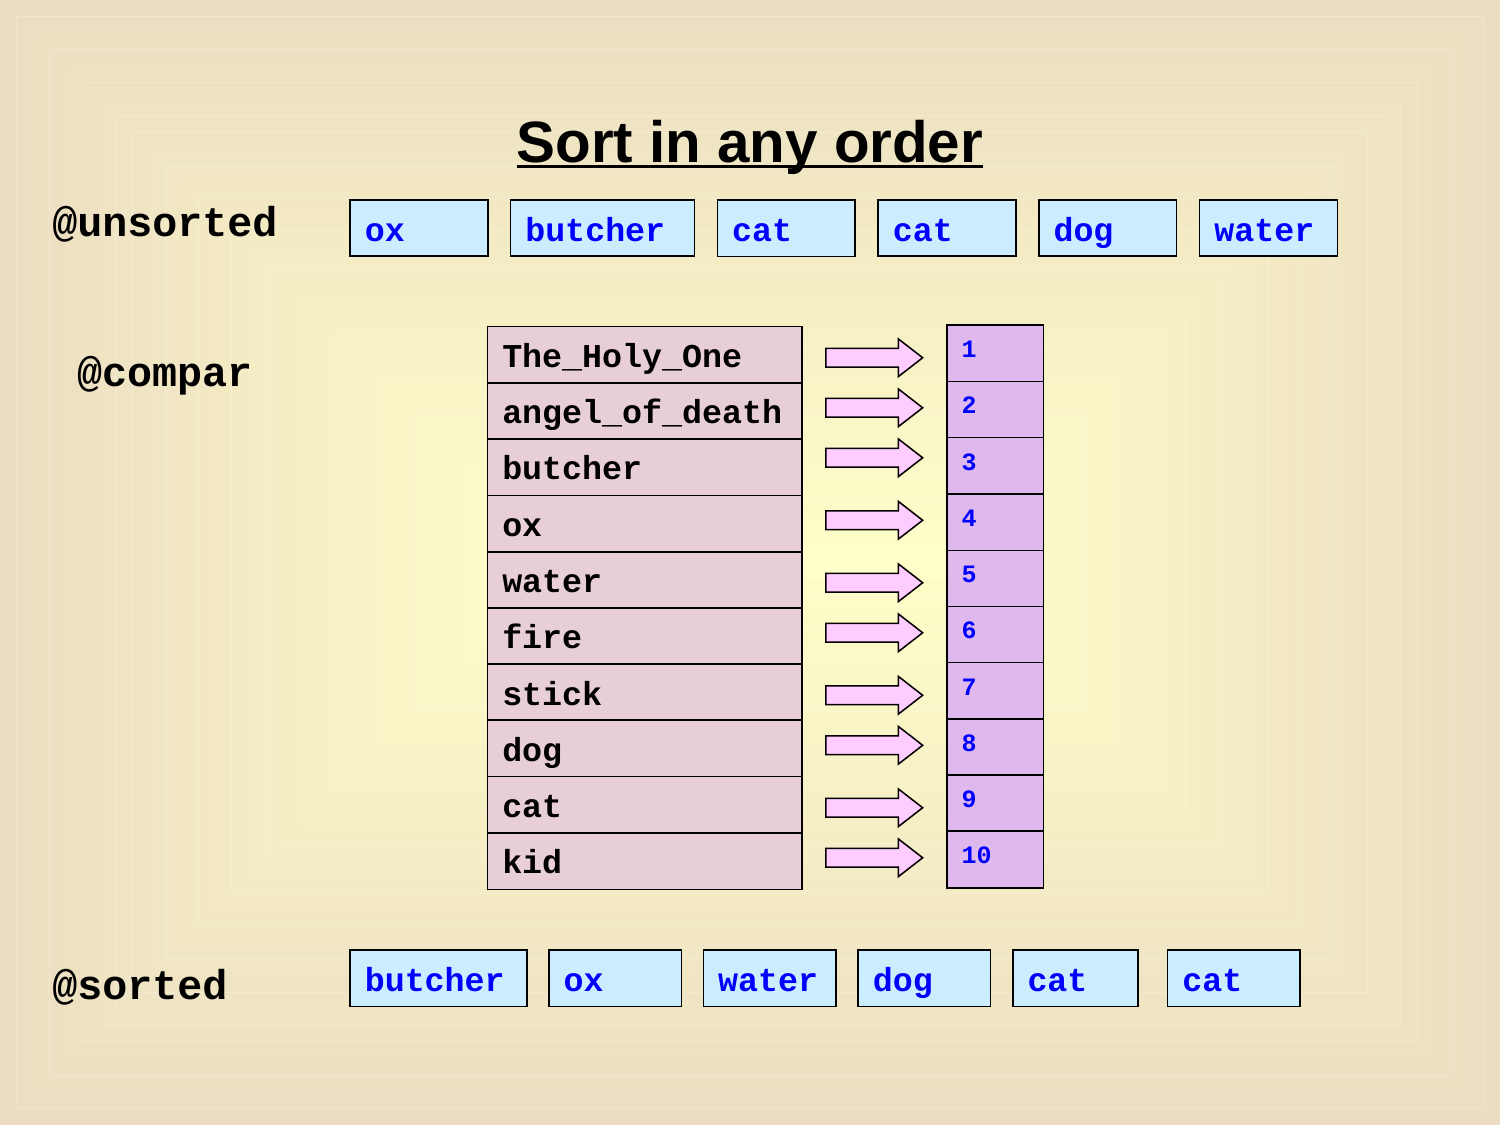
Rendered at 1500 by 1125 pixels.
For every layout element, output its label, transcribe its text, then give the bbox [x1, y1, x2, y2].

text_box 10 [946, 832, 1044, 888]
text_box dog [858, 949, 991, 1007]
text_box cat [1167, 949, 1301, 1007]
text_box [825, 838, 923, 877]
text_box cat [1012, 949, 1138, 1007]
text_box butcher [510, 200, 695, 257]
text_box 4 [946, 493, 1044, 551]
text_box [825, 788, 923, 827]
text_box dog [487, 720, 802, 776]
text_box butcher [487, 439, 802, 495]
text_box 3 [946, 437, 1044, 493]
title Sort in any order [75, 45, 1426, 233]
text_box [825, 726, 923, 765]
text_box butcher [350, 950, 527, 1007]
text_box 5 [946, 551, 1044, 607]
text_box angel_of_death [487, 382, 802, 439]
text_box water [487, 552, 802, 609]
text_box @compar [62, 337, 351, 403]
text_box fire [487, 609, 802, 664]
text_box [825, 338, 923, 377]
text_box 7 [946, 662, 1044, 718]
text_box [825, 613, 923, 652]
text_box water [1199, 200, 1338, 257]
text_box ox [350, 200, 488, 257]
text_box 1 [946, 324, 1044, 381]
text_box ox [487, 495, 802, 552]
text_box 8 [946, 718, 1044, 775]
text_box ox [548, 950, 682, 1007]
text_box cat [487, 776, 802, 833]
text_box [825, 388, 923, 427]
text_box [825, 676, 923, 715]
text_box kid [487, 833, 802, 890]
text_box 9 [946, 775, 1044, 832]
text_box cat [717, 200, 856, 257]
text_box The_Holy_One [487, 326, 802, 382]
text_box 2 [946, 381, 1044, 437]
text_box water [703, 949, 837, 1007]
text_box cat [878, 200, 1016, 257]
text_box @unsorted [37, 187, 326, 253]
text_box @sorted [37, 950, 326, 1016]
text_box [825, 563, 923, 602]
text_box stick [487, 664, 802, 720]
text_box dog [1038, 200, 1177, 257]
text_box [825, 501, 923, 540]
text_box 6 [946, 607, 1044, 662]
text_box [825, 439, 923, 477]
